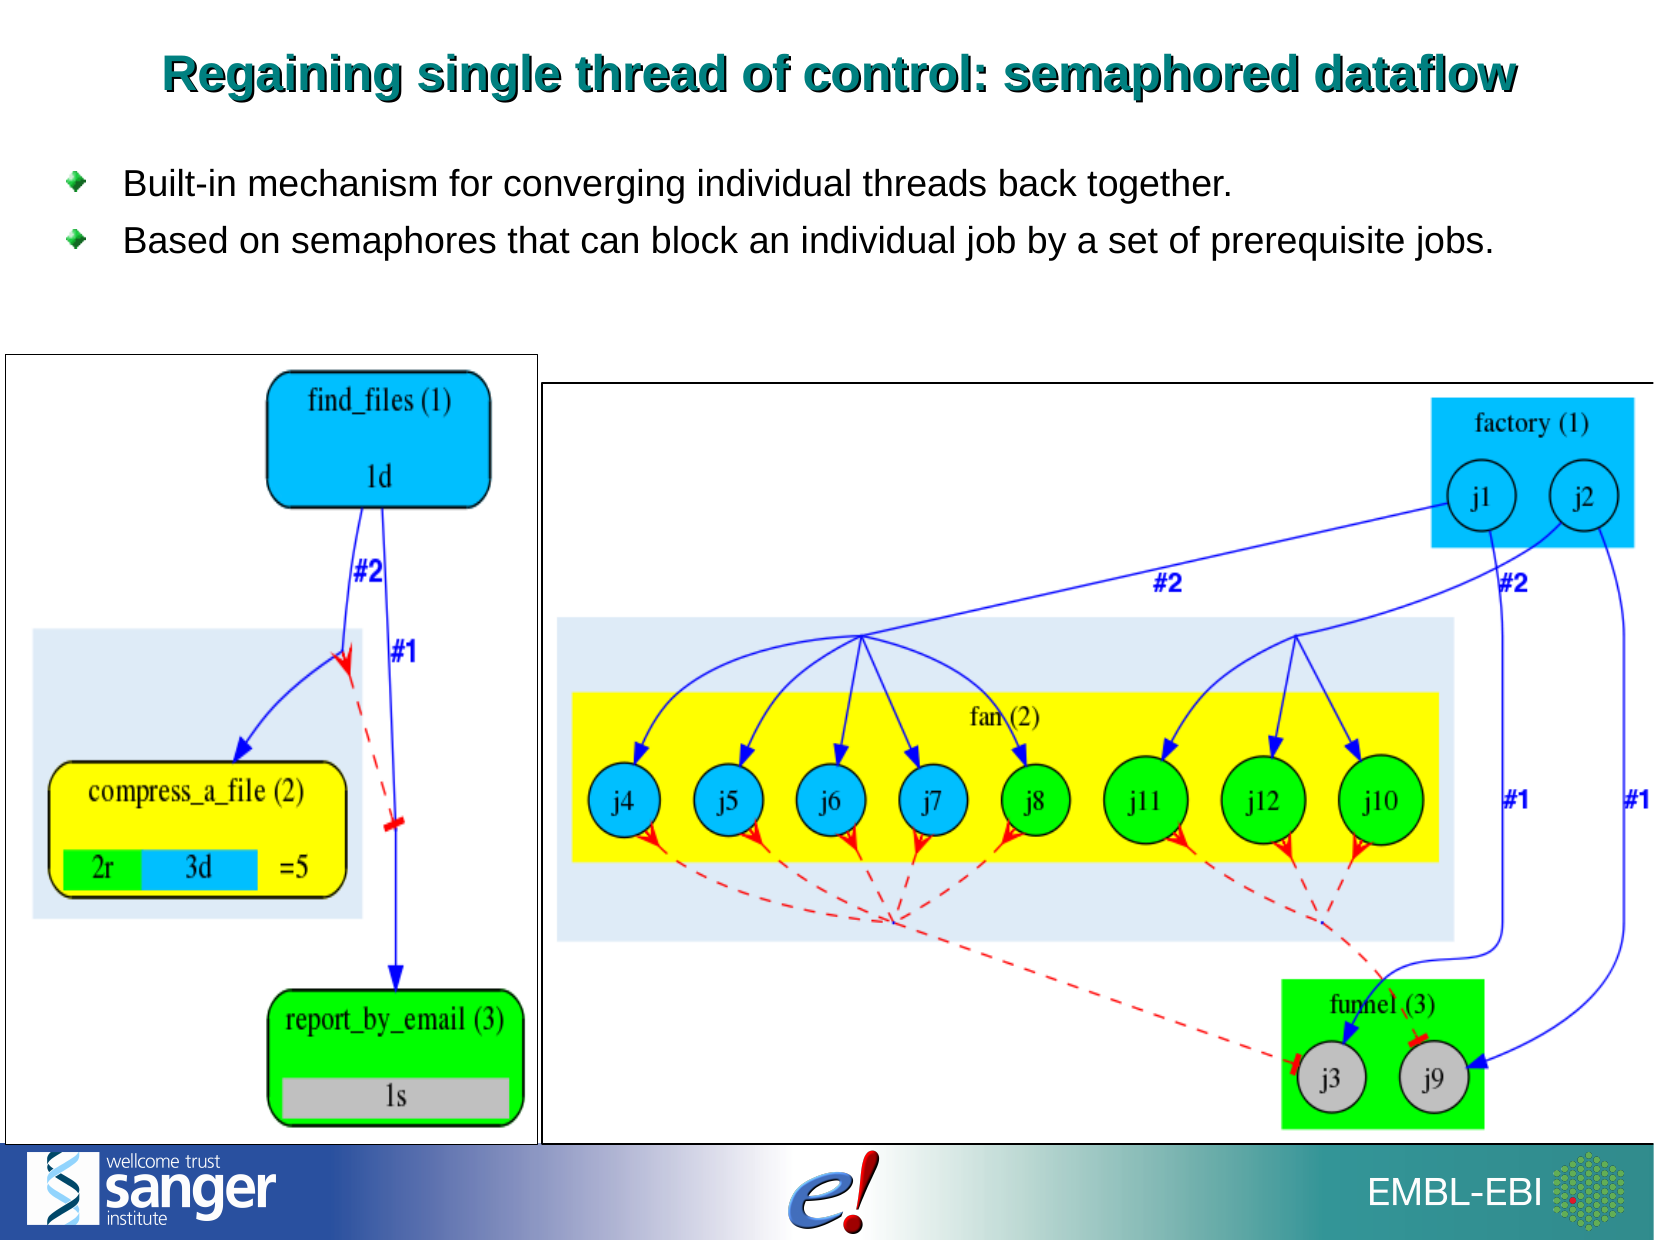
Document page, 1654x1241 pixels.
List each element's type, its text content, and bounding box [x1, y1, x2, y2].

picture [0, 354, 1654, 1240]
title Regaining single thread of control: semaphored dataflow [24, 23, 1618, 116]
list Built-in mechanism for converging individual threads back together. Based on semaphores that can block an individual job by a set of prerequisite jobs. [32, 144, 1589, 295]
picture [543, 383, 1654, 1144]
